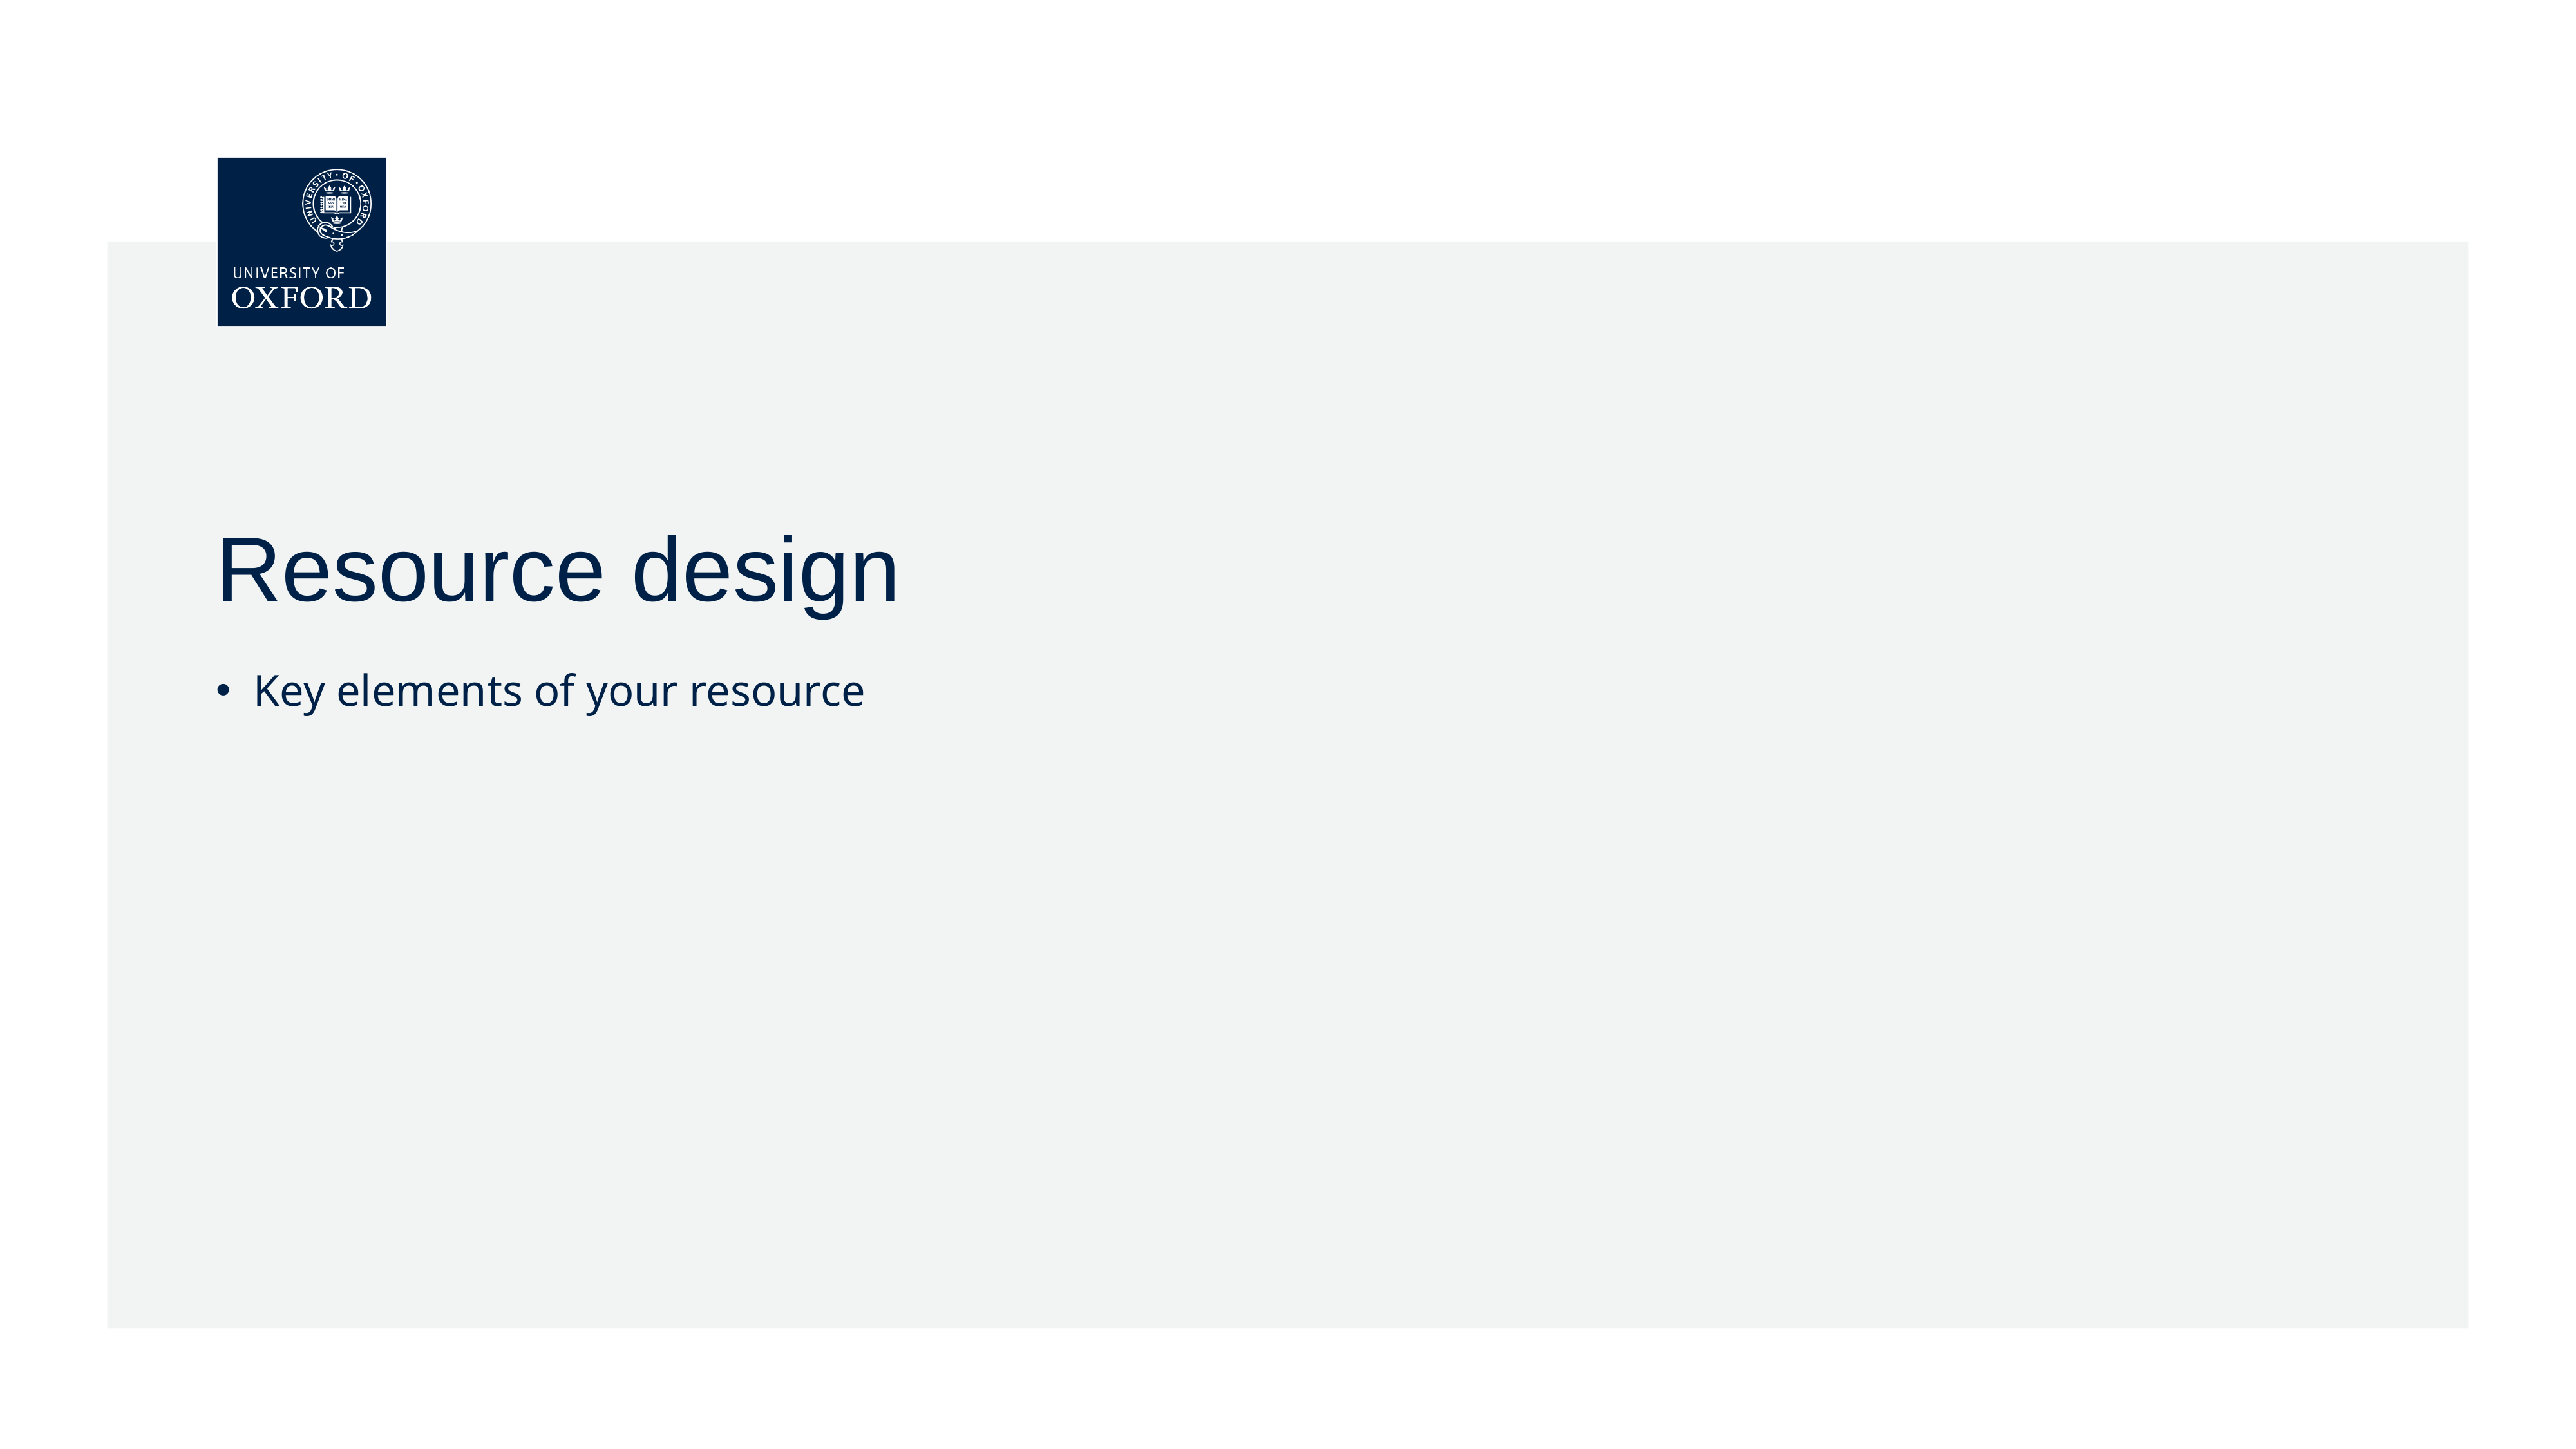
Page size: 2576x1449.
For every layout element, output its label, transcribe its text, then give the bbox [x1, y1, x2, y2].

picture [289, 267, 296, 278]
picture [260, 267, 269, 278]
picture [303, 267, 319, 278]
picture [280, 267, 288, 278]
picture [326, 267, 336, 278]
title Resource design [216, 370, 1977, 620]
picture [302, 169, 372, 252]
picture [338, 267, 344, 278]
list Key elements of your resource [216, 663, 1977, 1251]
picture [234, 267, 242, 278]
picture [245, 267, 252, 278]
